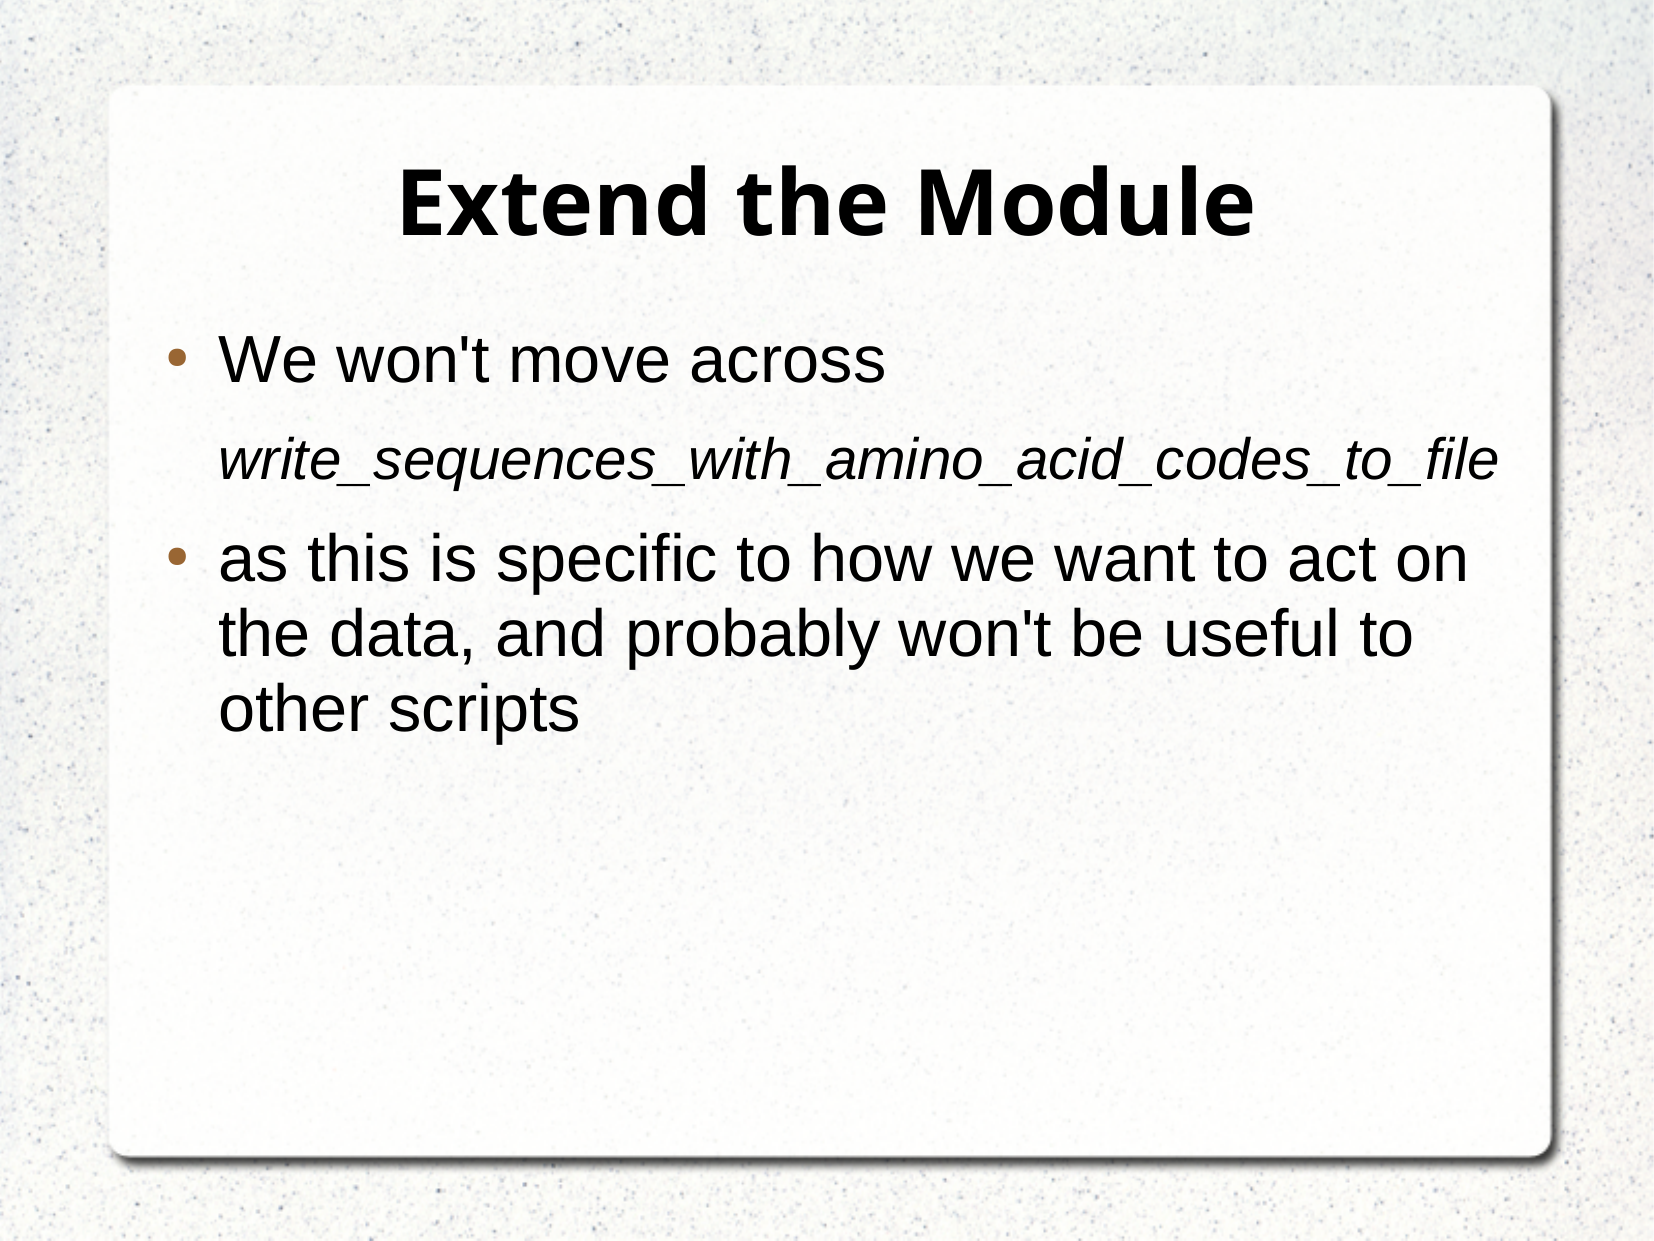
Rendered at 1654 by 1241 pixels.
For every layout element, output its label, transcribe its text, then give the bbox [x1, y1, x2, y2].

list We won't move across write_sequences_with_amino_acid_codes_to_file as this is specific to how we want to act on the data, and probably won't be useful to other scripts [147, 322, 1506, 958]
picture [0, 0, 1654, 1241]
title Extend the Module [118, 96, 1536, 304]
